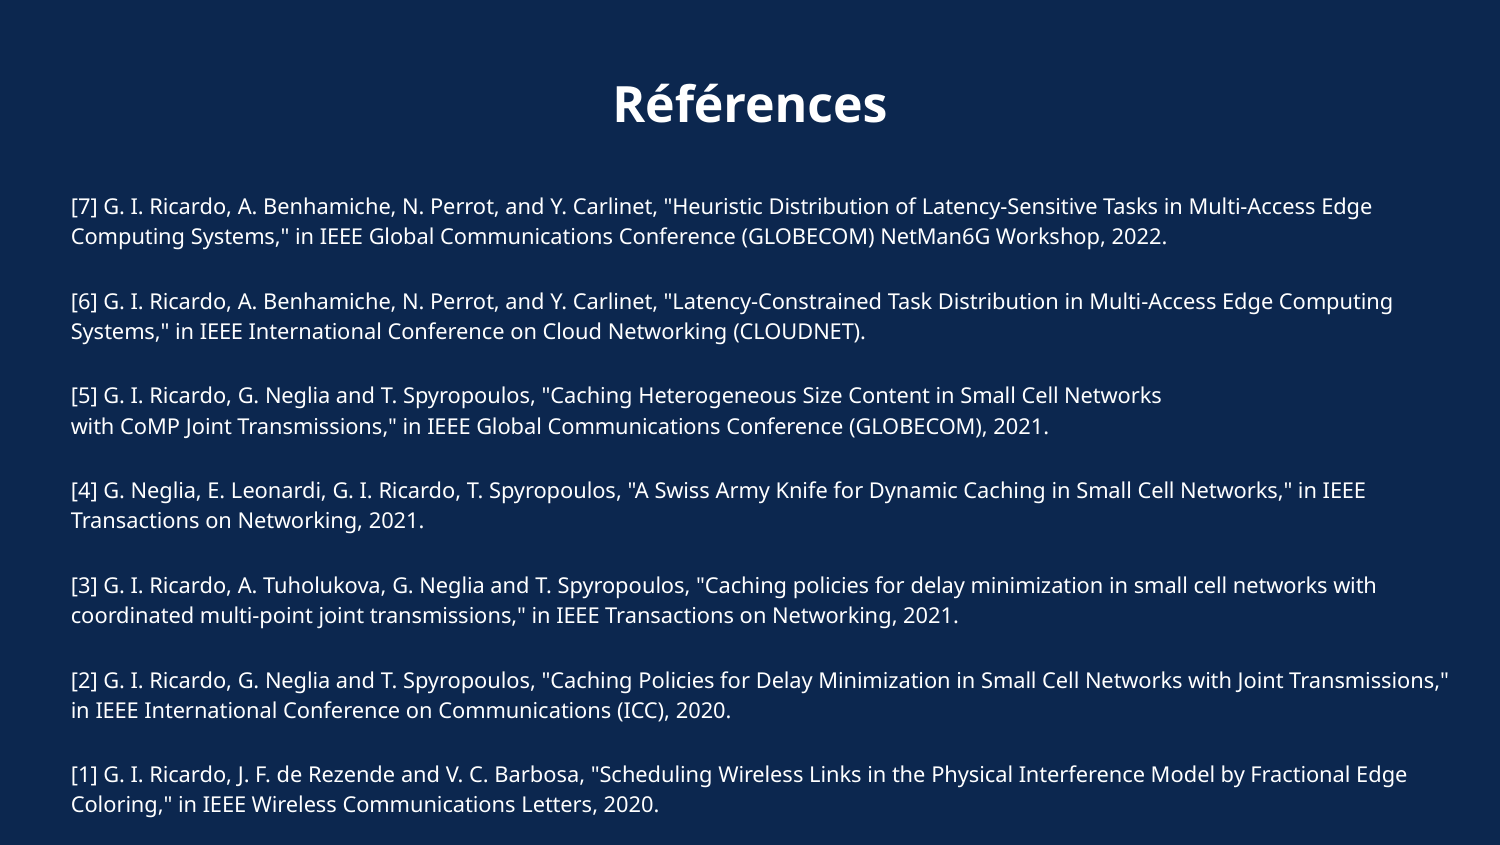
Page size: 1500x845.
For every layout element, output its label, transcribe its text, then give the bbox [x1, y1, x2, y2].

title Références [322, 57, 1178, 213]
list [7] G. I. Ricardo, A. Benhamiche, N. Perrot, and Y. Carlinet, "Heuristic Distribution of Latency-Sensitive Tasks in Multi-Access Edge Computing Systems," in IEEE Global Communications Conference (GLOBECOM) NetMan6G Workshop, 2022. [6] G. I. Ricardo, A. Benhamiche, N. Perrot, and Y. Carlinet, "Latency-Constrained Task Distribution in Multi-Access Edge Computing Systems," in IEEE International Conference on Cloud Networking (CLOUDNET). [5] G. I. Ricardo, G. Neglia and T. Spyropoulos, "Caching Heterogeneous Size Content in Small Cell Networks with CoMP Joint Transmissions," in IEEE Global Communications Conference (GLOBECOM), 2021. [4] G. Neglia, E. Leonardi, G. I. Ricardo, T. Spyropoulos, "A Swiss Army Knife for Dynamic Caching in Small Cell Networks," in IEEE Transactions on Networking, 2021. [3] G. I. Ricardo, A. Tuholukova, G. Neglia and T. Spyropoulos, "Caching policies for delay minimization in small cell networks with coordinated multi-point joint transmissions," in IEEE Transactions on Networking, 2021. [2] G. I. Ricardo, G. Neglia and T. Spyropoulos, "Caching Policies for Delay Minimization in Small Cell Networks with Joint Transmissions," in IEEE International Conference on Communications (ICC), 2020. [1] G. I. Ricardo, J. F. de Rezende and V. C. Barbosa, "Scheduling Wireless Links in the Physical Interference Model by Fractional Edge Coloring," in IEEE Wireless Communications Letters, 2020. [42, 173, 1463, 751]
